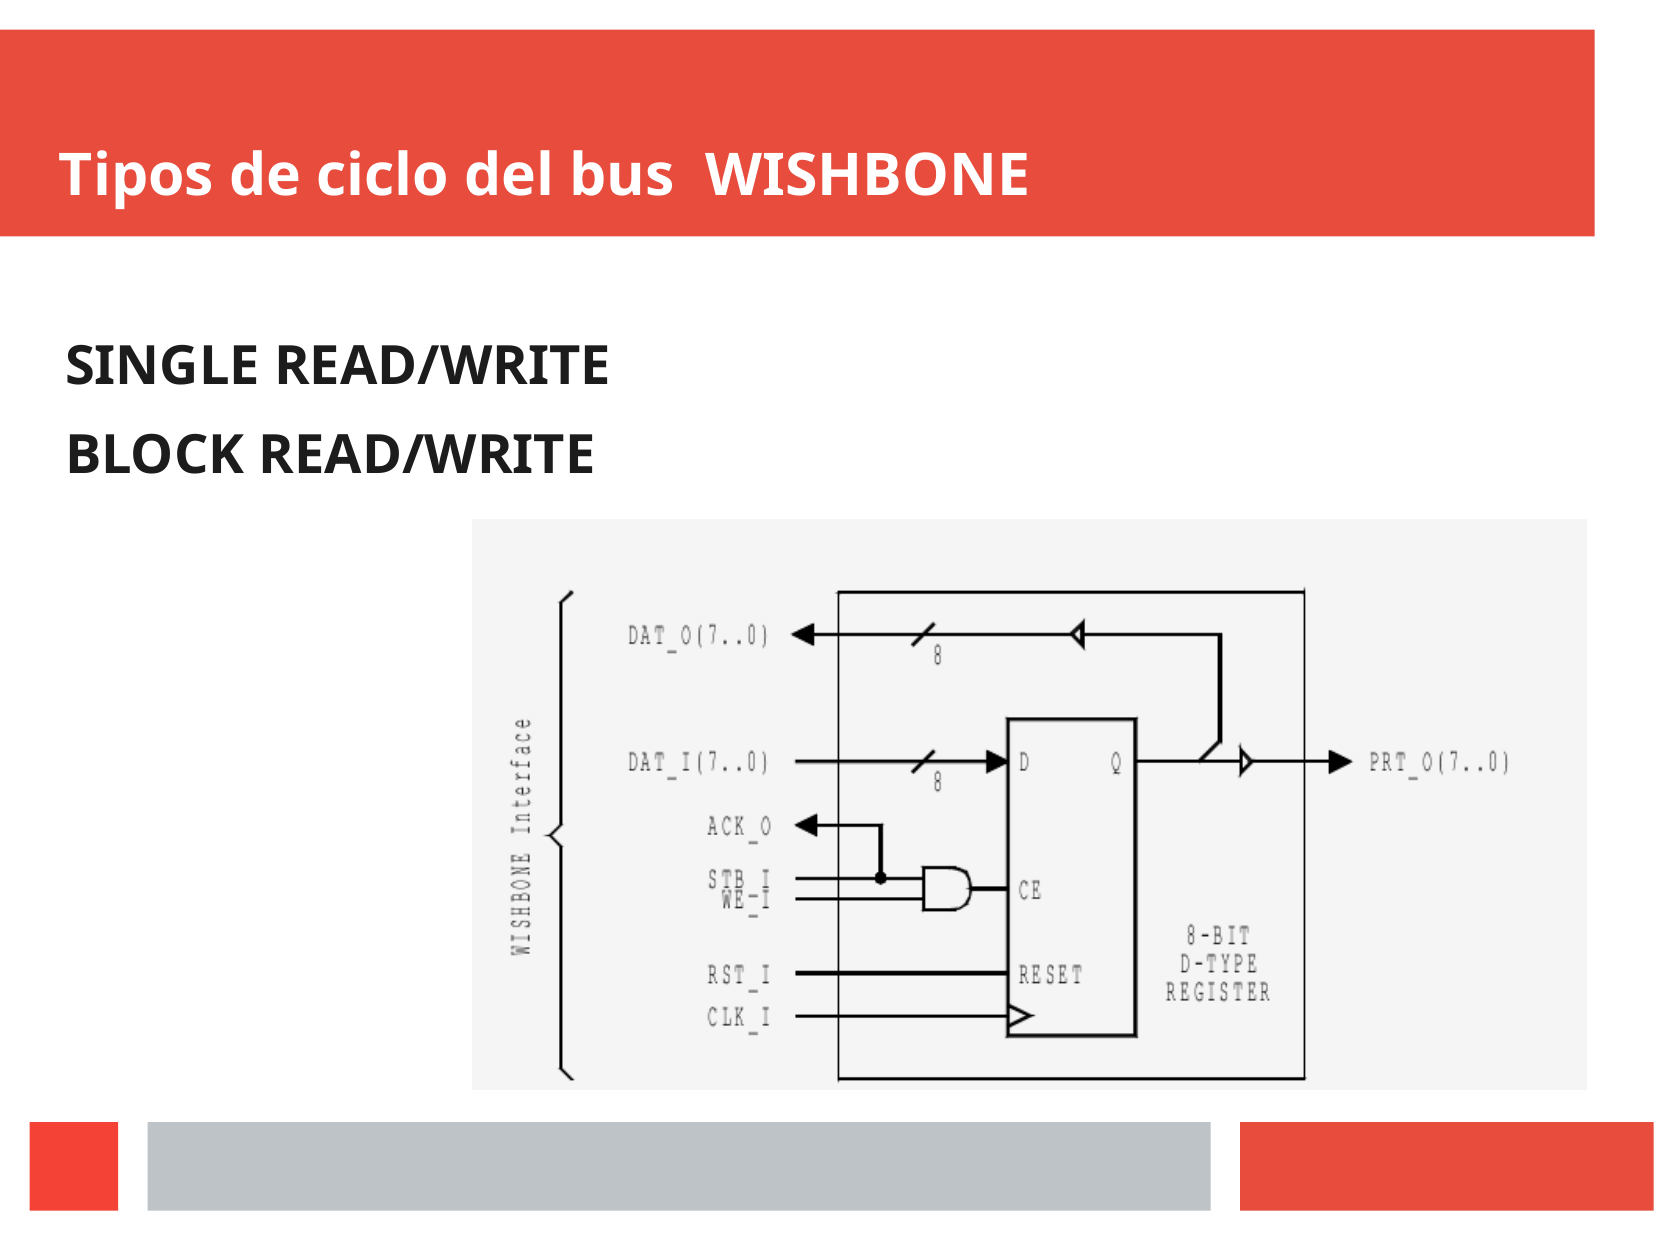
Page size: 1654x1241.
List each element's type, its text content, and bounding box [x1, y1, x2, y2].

list SINGLE READ/WRITE BLOCK READ/WRITE [64, 330, 1571, 1099]
picture [472, 519, 1587, 1090]
title Tipos de ciclo del bus WISHBONE [59, 59, 1595, 207]
